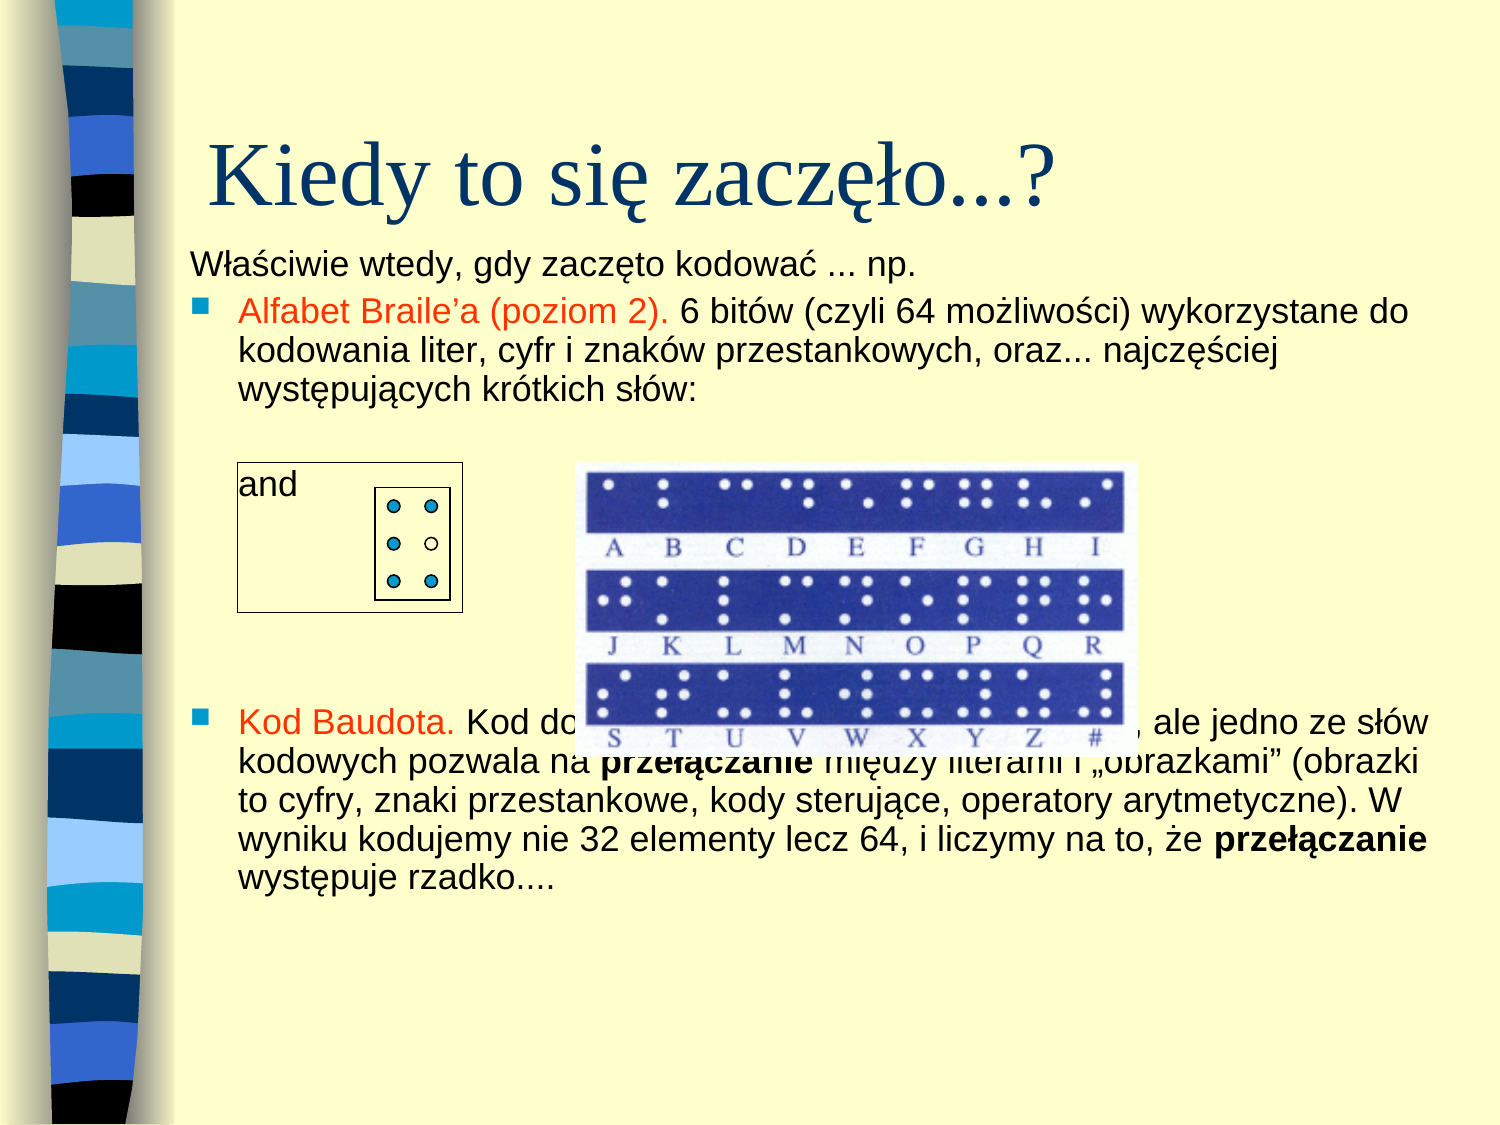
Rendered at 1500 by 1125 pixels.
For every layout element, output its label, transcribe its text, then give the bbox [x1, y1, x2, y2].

text_box [424, 499, 438, 513]
picture [575, 462, 1138, 757]
title Kiedy to się zaczęło...? [192, 74, 1468, 263]
text_box [387, 574, 400, 588]
text_box [387, 537, 400, 550]
list Właściwie wtedy, gdy zaczęto kodować ... np. Alfabet Braile’a (poziom 2). 6 bitów (czyli 64 możliwości) wykorzystane do kodowania liter, cyfr i znaków przestankowych, oraz... najczęściej występujących krótkich słów: and Kod Baudota. Kod do komunikacji telegraficznej: 5 bitów, ale jedno ze słów kodowych pozwala na przełączanie między literami i „obrazkami” (obrazki to cyfry, znaki przestankowe, kody sterujące, operatory arytmetyczne). W wyniku kodujemy nie 32 elementy lecz 64, i liczymy na to, że przełączanie występuje rzadko.... [174, 237, 1450, 913]
text_box [424, 574, 438, 588]
text_box [387, 499, 400, 513]
